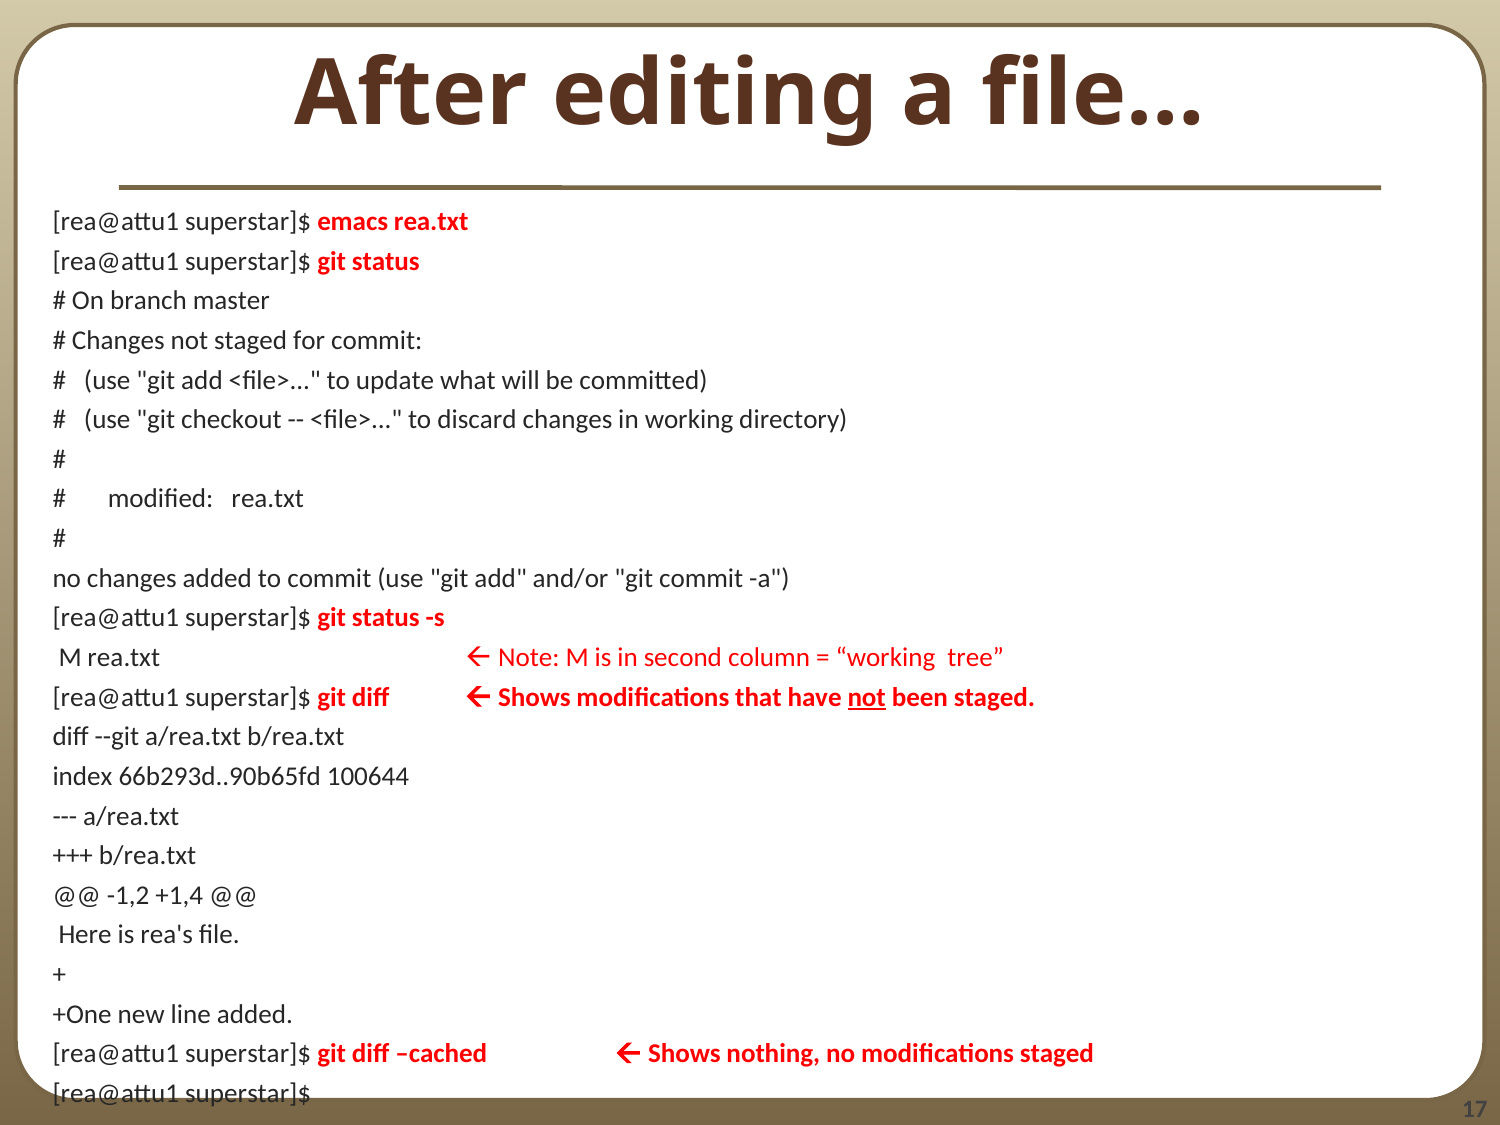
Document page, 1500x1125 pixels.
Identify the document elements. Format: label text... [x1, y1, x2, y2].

title After editing a file… [0, 24, 1500, 150]
list [rea@attu1 superstar]$ emacs rea.txt [rea@attu1 superstar]$ git status # On branch master # Changes not staged for commit: # (use "git add <file>..." to update what will be committed) # (use "git checkout -- <file>..." to discard changes in working directory) # # modified: rea.txt # no changes added to commit (use "git add" and/or "git commit -a") [rea@attu1 superstar]$ git status -s M rea.txt  Note: M is in second column = “working tree” [rea@attu1 superstar]$ git diff  Shows modifications that have not been staged. diff --git a/rea.txt b/rea.txt index 66b293d..90b65fd 100644 --- a/rea.txt +++ b/rea.txt @@ -1,2 +1,4 @@ Here is rea's file. + +One new line added. [rea@attu1 superstar]$ git diff –cached  Shows nothing, no modifications staged [rea@attu1 superstar]$ [0, 196, 1500, 1125]
